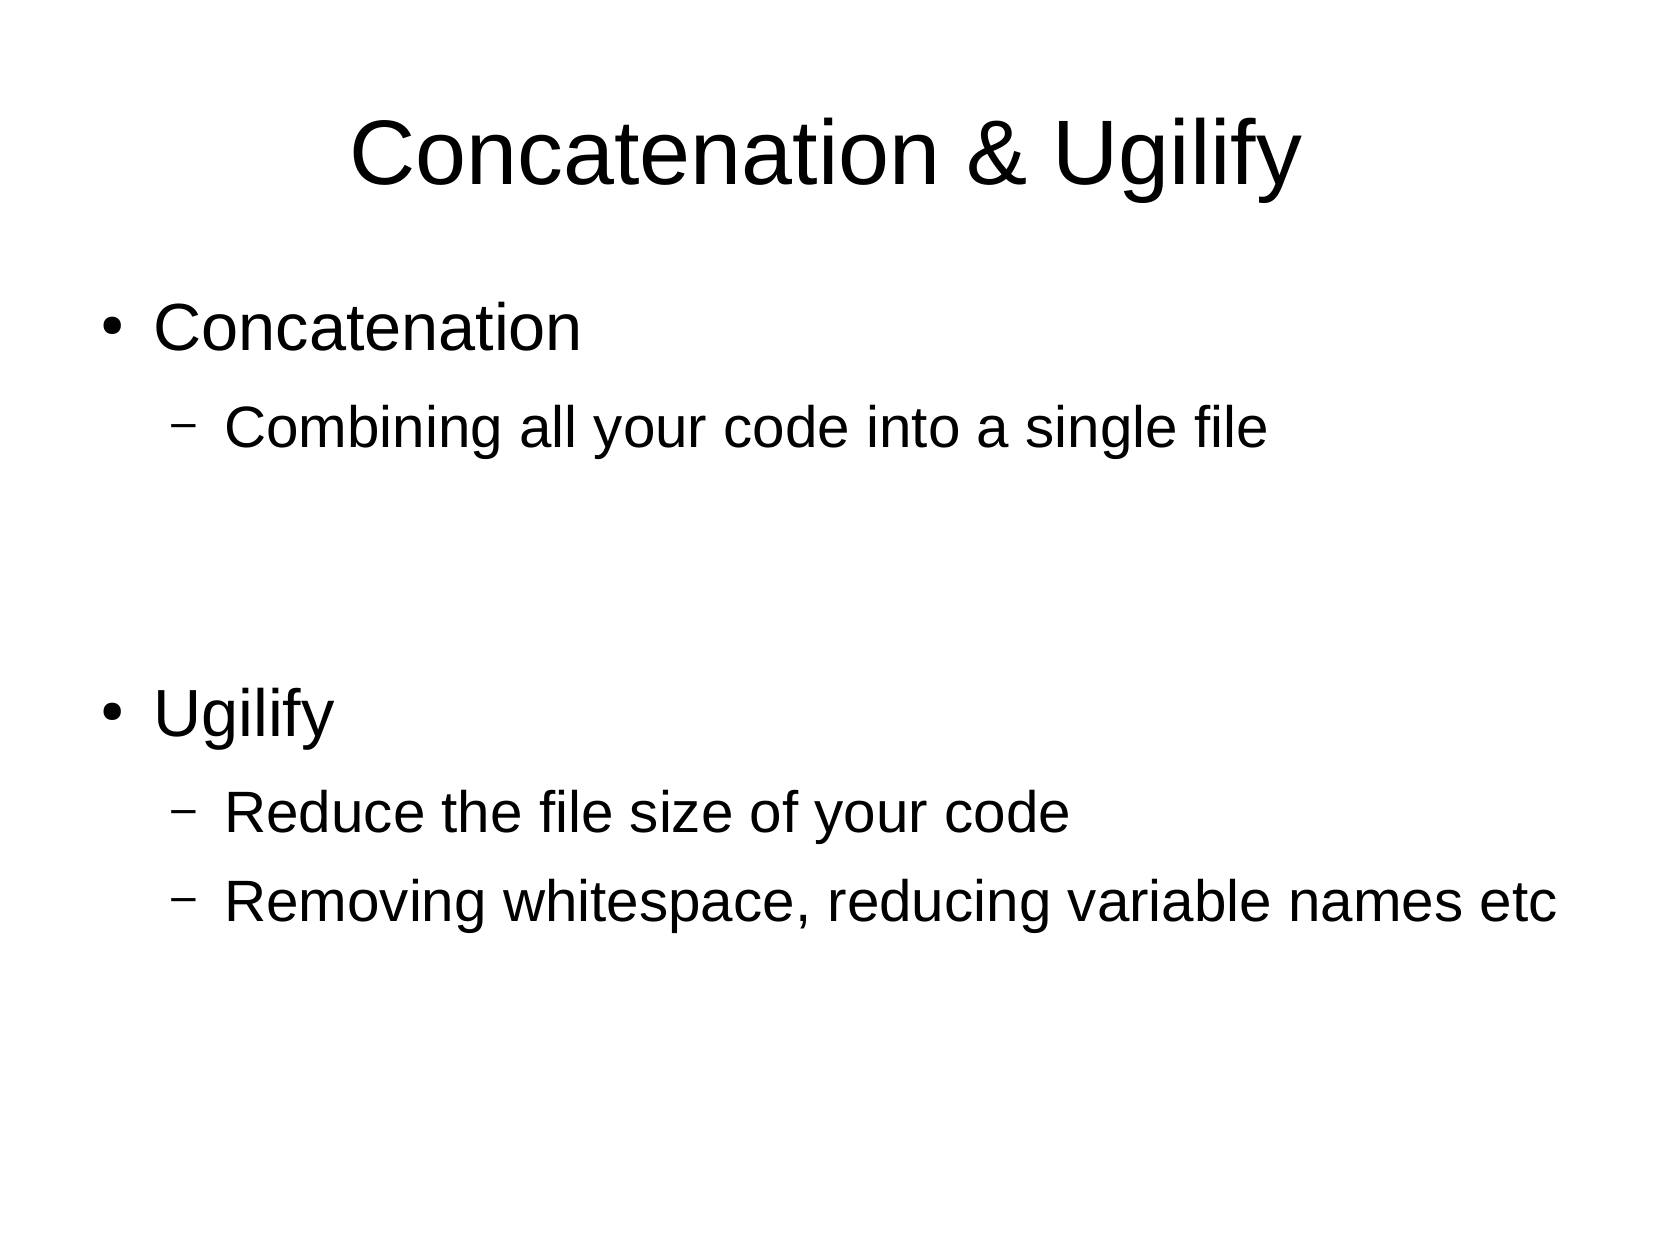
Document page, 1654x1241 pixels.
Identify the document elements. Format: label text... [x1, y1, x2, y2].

list Concatenation Combining all your code into a single file Ugilify Reduce the file size of your code Removing whitespace, reducing variable names etc [82, 290, 1571, 1109]
title Concatenation & Ugilify [82, 49, 1571, 257]
